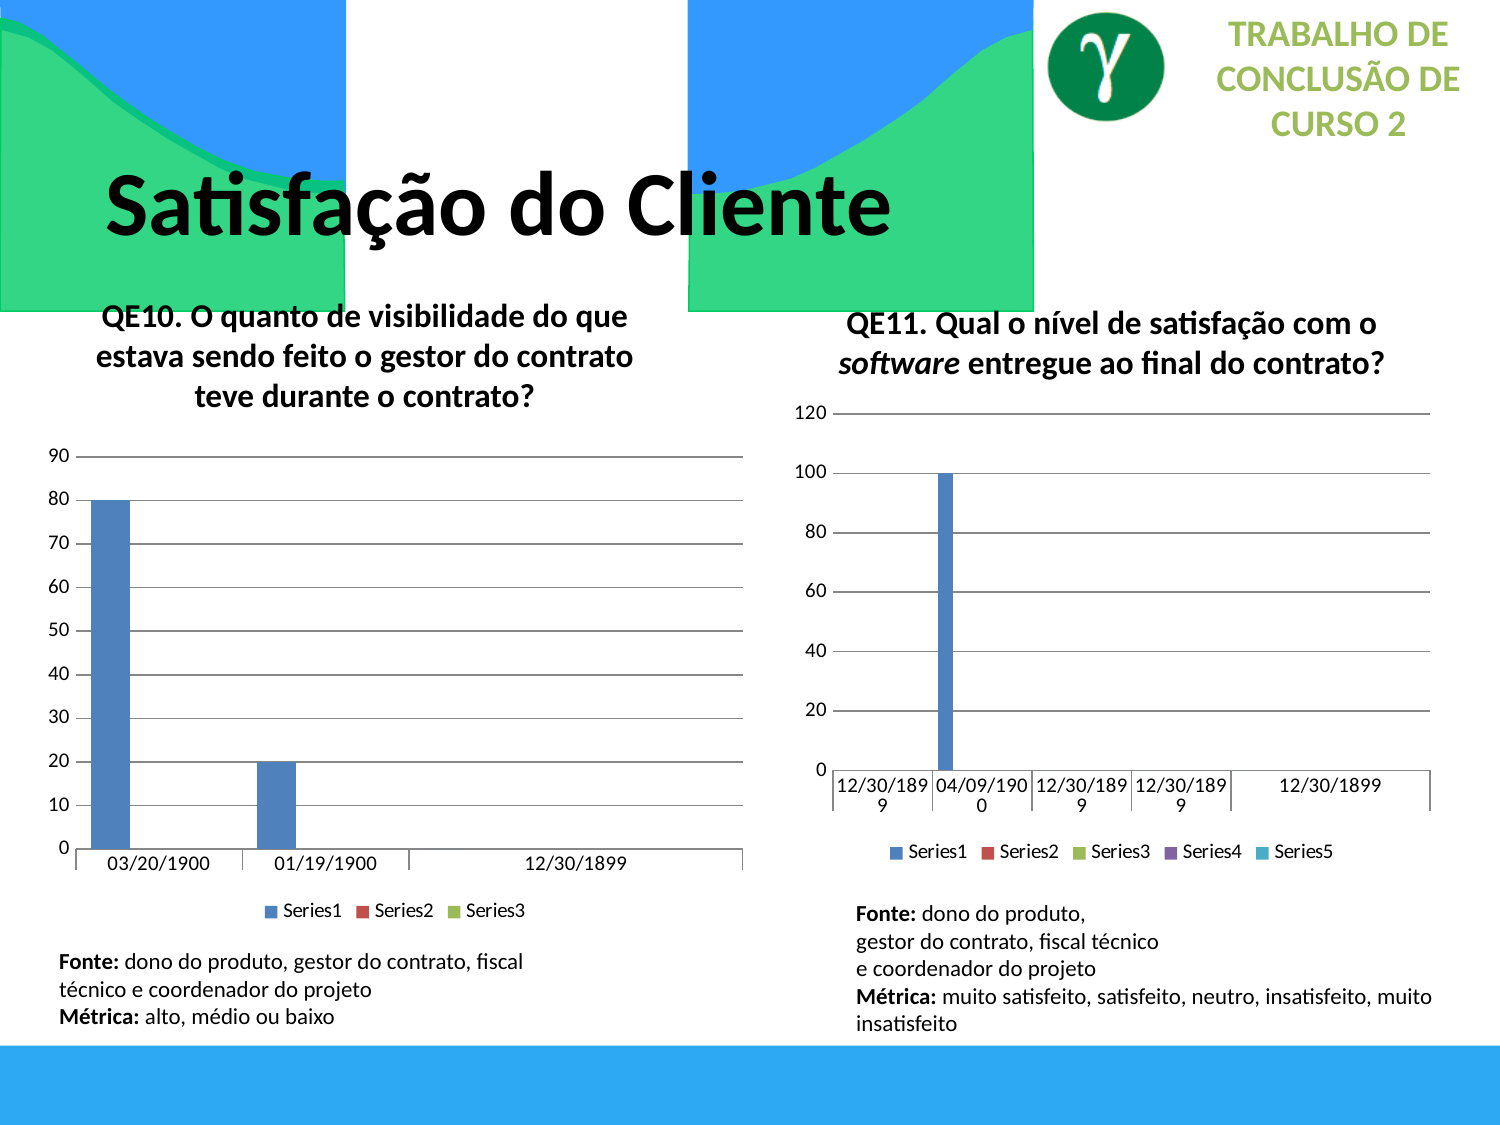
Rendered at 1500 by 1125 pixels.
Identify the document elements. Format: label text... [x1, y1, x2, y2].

text_box QE10. O quanto de visibilidade do que estava sendo feito o gestor do contrato teve durante o contrato? [44, 287, 686, 422]
text_box [0, 1045, 1500, 1125]
text_box [0, 0, 346, 312]
text_box [688, 280, 1034, 312]
text_box QE11. Qual o nível de satisfação com o software entregue ao final do contrato? [781, 294, 1444, 389]
text_box Fonte: dono do produto, gestor do contrato, fiscal técnico e coordenador do projeto Métrica: alto, médio ou baixo [44, 939, 550, 1037]
picture [1033, 0, 1178, 118]
text_box Fonte: dono do produto, gestor do contrato, fiscal técnico e coordenador do projeto Métrica: muito satisfeito, satisfeito, neutro, insatisfeito, muito insatisfeito [841, 891, 1498, 1044]
text_box Satisfação do Cliente [90, 118, 1366, 280]
chart [33, 436, 758, 929]
text_box TRABALHO DE CONCLUSÃO DE CURSO 2 [1178, 1, 1500, 197]
text_box [688, 0, 1033, 118]
chart [780, 394, 1444, 870]
